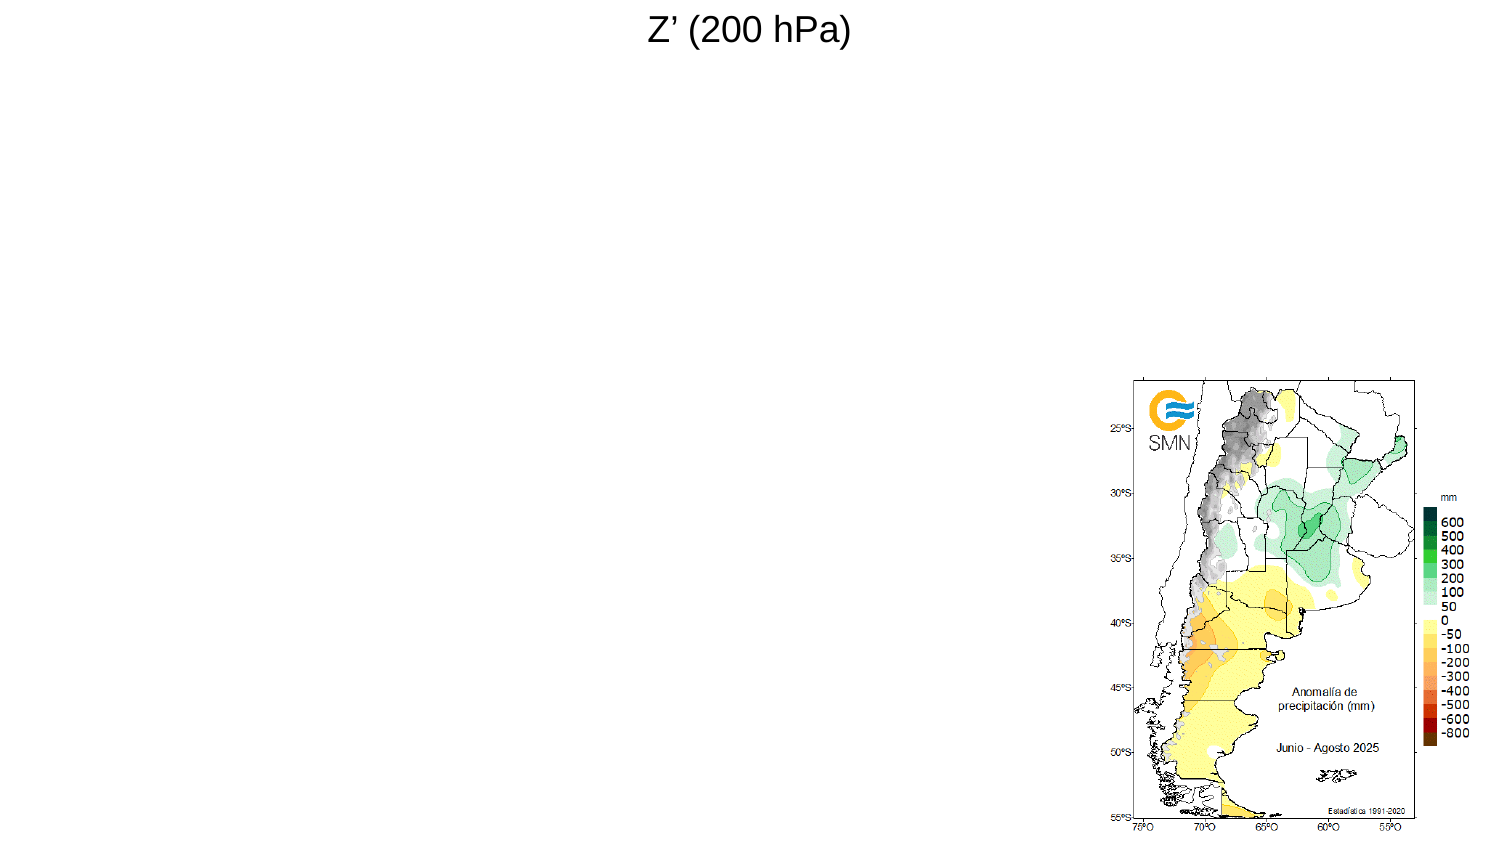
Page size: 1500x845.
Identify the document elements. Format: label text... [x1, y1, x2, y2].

picture [11, 17, 1471, 845]
text_box Z’ (200 hPa) [75, 1, 1425, 54]
